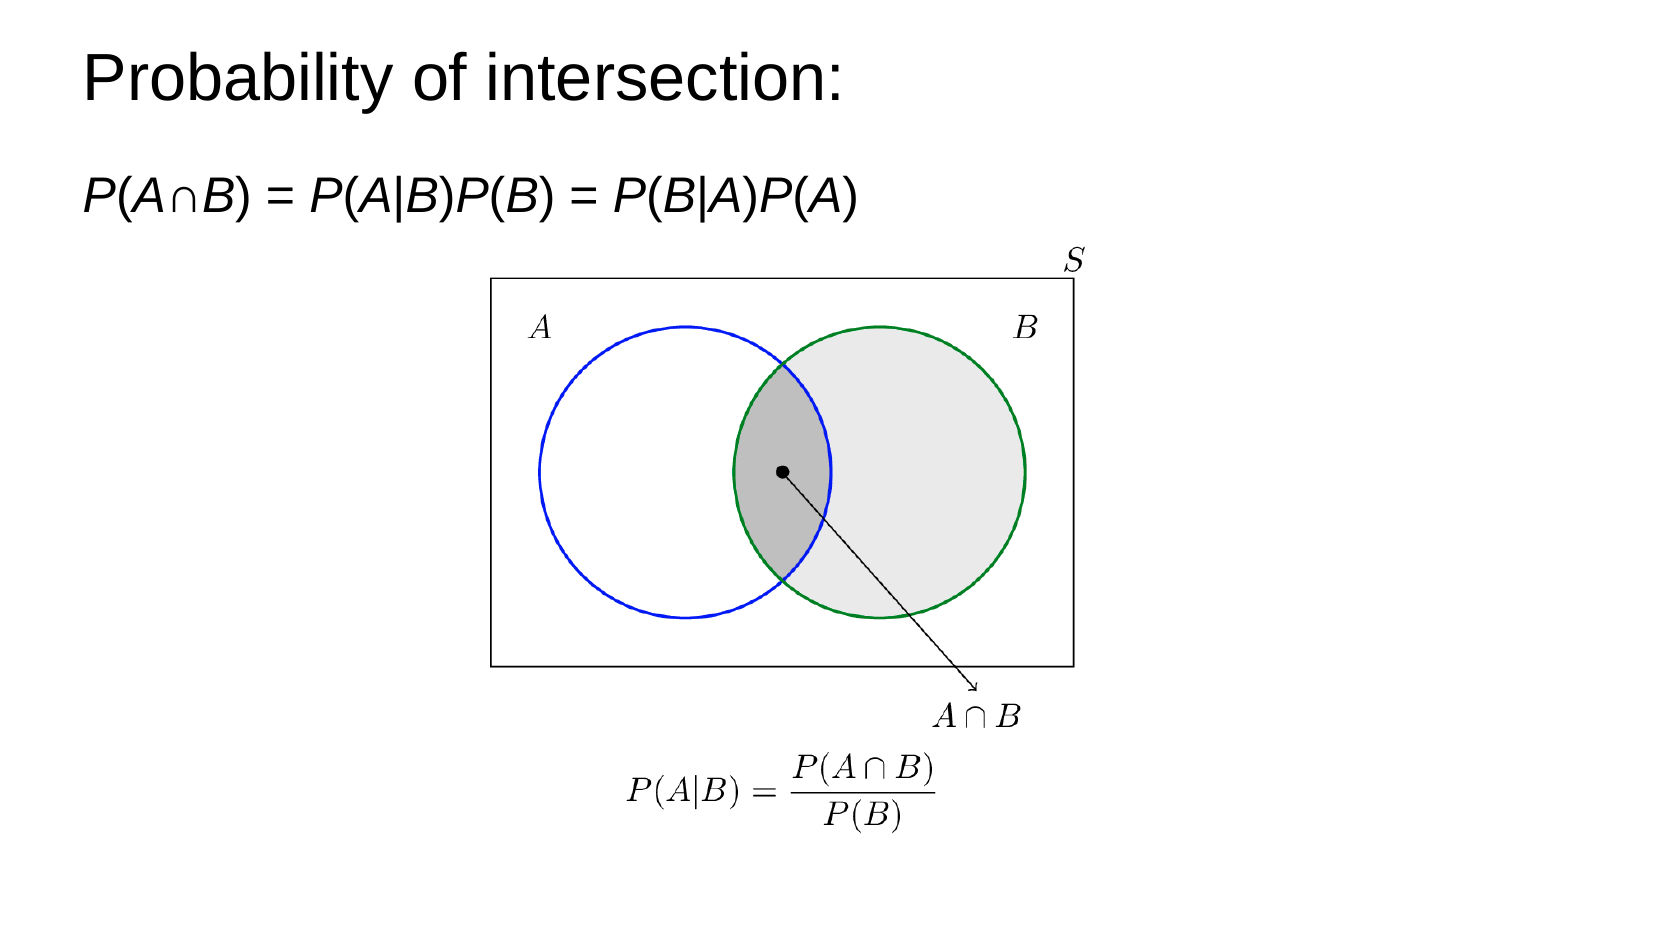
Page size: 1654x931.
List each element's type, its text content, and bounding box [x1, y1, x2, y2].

picture [490, 236, 1096, 844]
title Probability of intersection: P(A∩B) = P(A|B)P(B) = P(B|A)P(A) [82, 2, 1571, 227]
